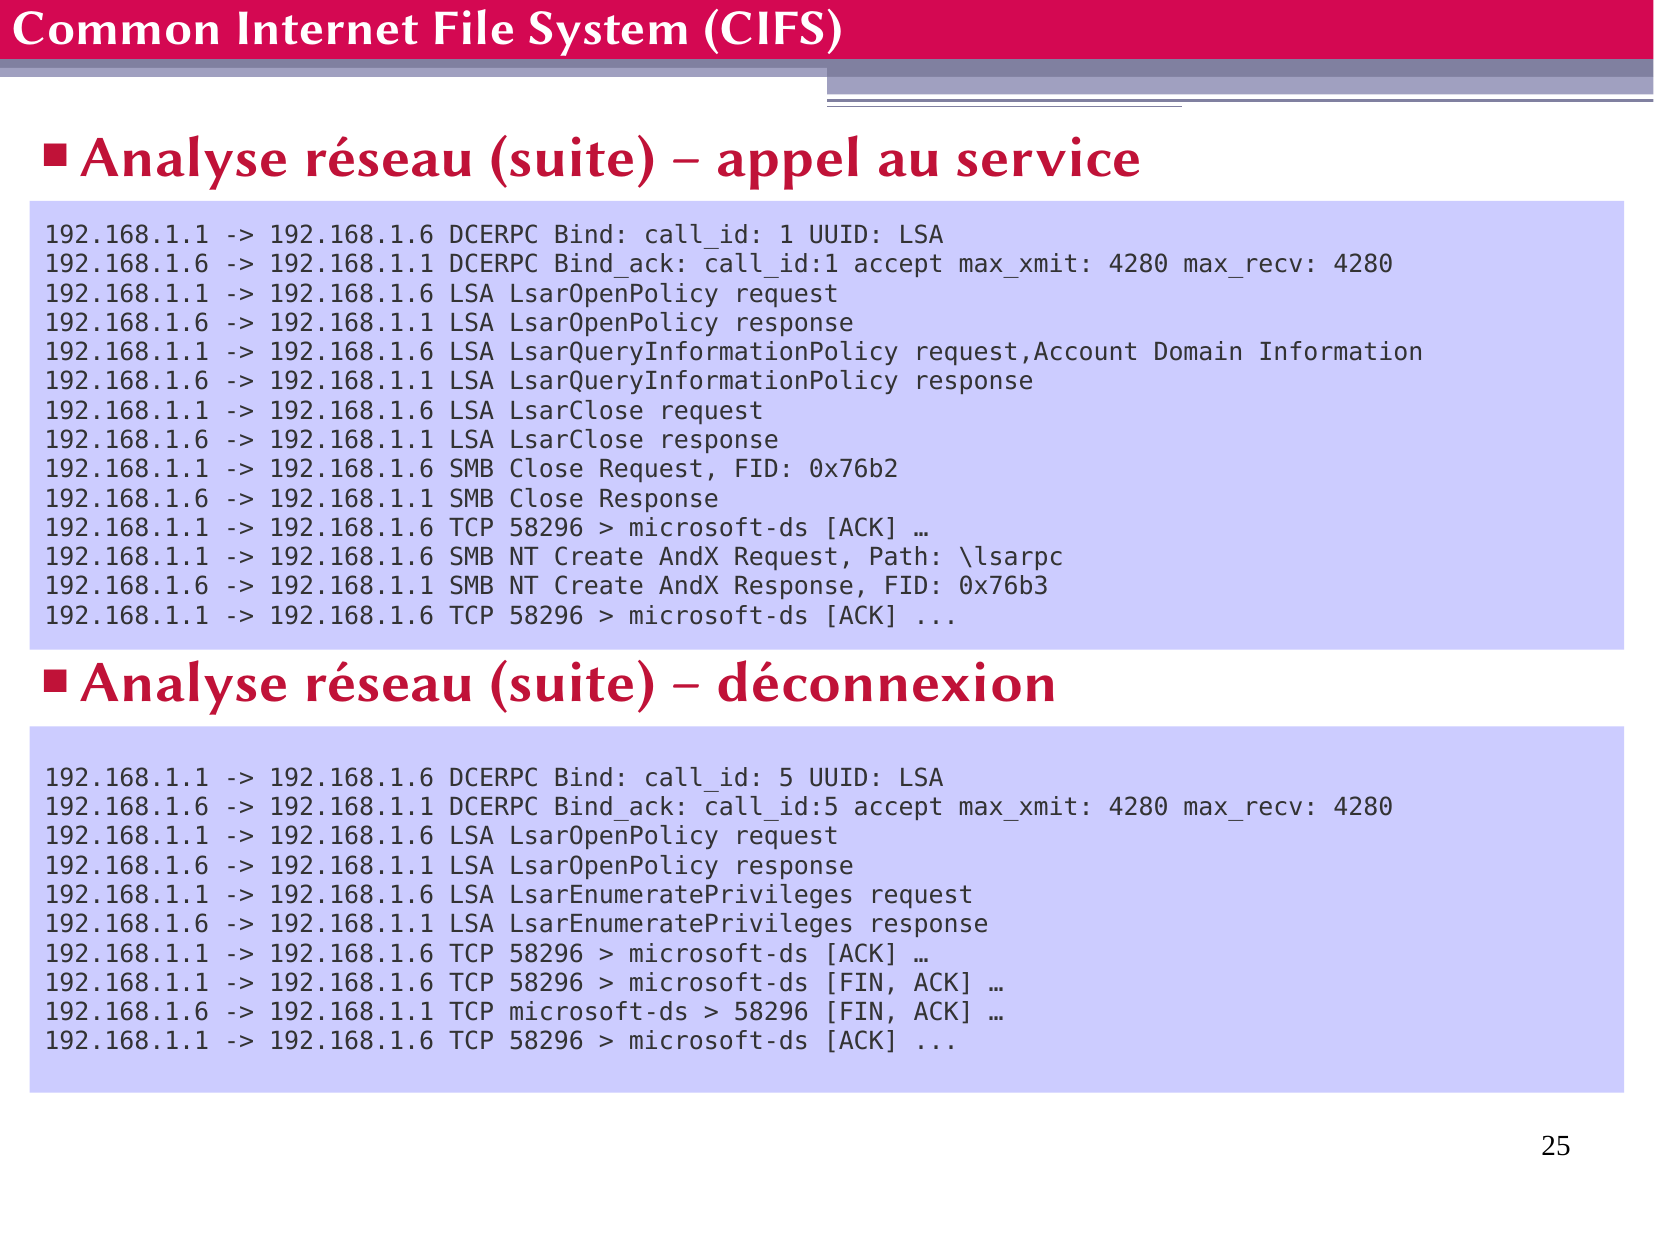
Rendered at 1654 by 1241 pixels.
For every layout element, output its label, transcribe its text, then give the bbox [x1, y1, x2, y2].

text_box [0, 0, 1654, 136]
text_box 192.168.1.1 -> 192.168.1.6 DCERPC Bind: call_id: 5 UUID: LSA 192.168.1.6 -> 192.168.1.1 DCERPC Bind_ack: call_id:5 accept max_xmit: 4280 max_recv: 4280 192.168.1.1 -> 192.168.1.6 LSA LsarOpenPolicy request 192.168.1.6 -> 192.168.1.1 LSA LsarOpenPolicy response 192.168.1.1 -> 192.168.1.6 LSA LsarEnumeratePrivileges request 192.168.1.6 -> 192.168.1.1 LSA LsarEnumeratePrivileges response 192.168.1.1 -> 192.168.1.6 TCP 58296 > microsoft-ds [ACK] … 192.168.1.1 -> 192.168.1.6 TCP 58296 > microsoft-ds [FIN, ACK] … 192.168.1.6 -> 192.168.1.1 TCP microsoft-ds > 58296 [FIN, ACK] … 192.168.1.1 -> 192.168.1.6 TCP 58296 > microsoft-ds [ACK] ... [29, 726, 1625, 1093]
list Analyse réseau (suite) – déconnexion [44, 649, 1611, 733]
text_box 192.168.1.1 -> 192.168.1.6 DCERPC Bind: call_id: 1 UUID: LSA 192.168.1.6 -> 192.168.1.1 DCERPC Bind_ack: call_id:1 accept max_xmit: 4280 max_recv: 4280 192.168.1.1 -> 192.168.1.6 LSA LsarOpenPolicy request 192.168.1.6 -> 192.168.1.1 LSA LsarOpenPolicy response 192.168.1.1 -> 192.168.1.6 LSA LsarQueryInformationPolicy request,Account Domain Information 192.168.1.6 -> 192.168.1.1 LSA LsarQueryInformationPolicy response 192.168.1.1 -> 192.168.1.6 LSA LsarClose request 192.168.1.6 -> 192.168.1.1 LSA LsarClose response 192.168.1.1 -> 192.168.1.6 SMB Close Request, FID: 0x76b2 192.168.1.6 -> 192.168.1.1 SMB Close Response 192.168.1.1 -> 192.168.1.6 TCP 58296 > microsoft-ds [ACK] … 192.168.1.1 -> 192.168.1.6 SMB NT Create AndX Request, Path: \lsarpc 192.168.1.6 -> 192.168.1.1 SMB NT Create AndX Response, FID: 0x76b3 192.168.1.1 -> 192.168.1.6 TCP 58296 > microsoft-ds [ACK] ... [29, 200, 1625, 650]
list Analyse réseau (suite) – appel au service [44, 124, 1611, 200]
list Common Internet File System (CIFS) [11, 0, 1034, 58]
